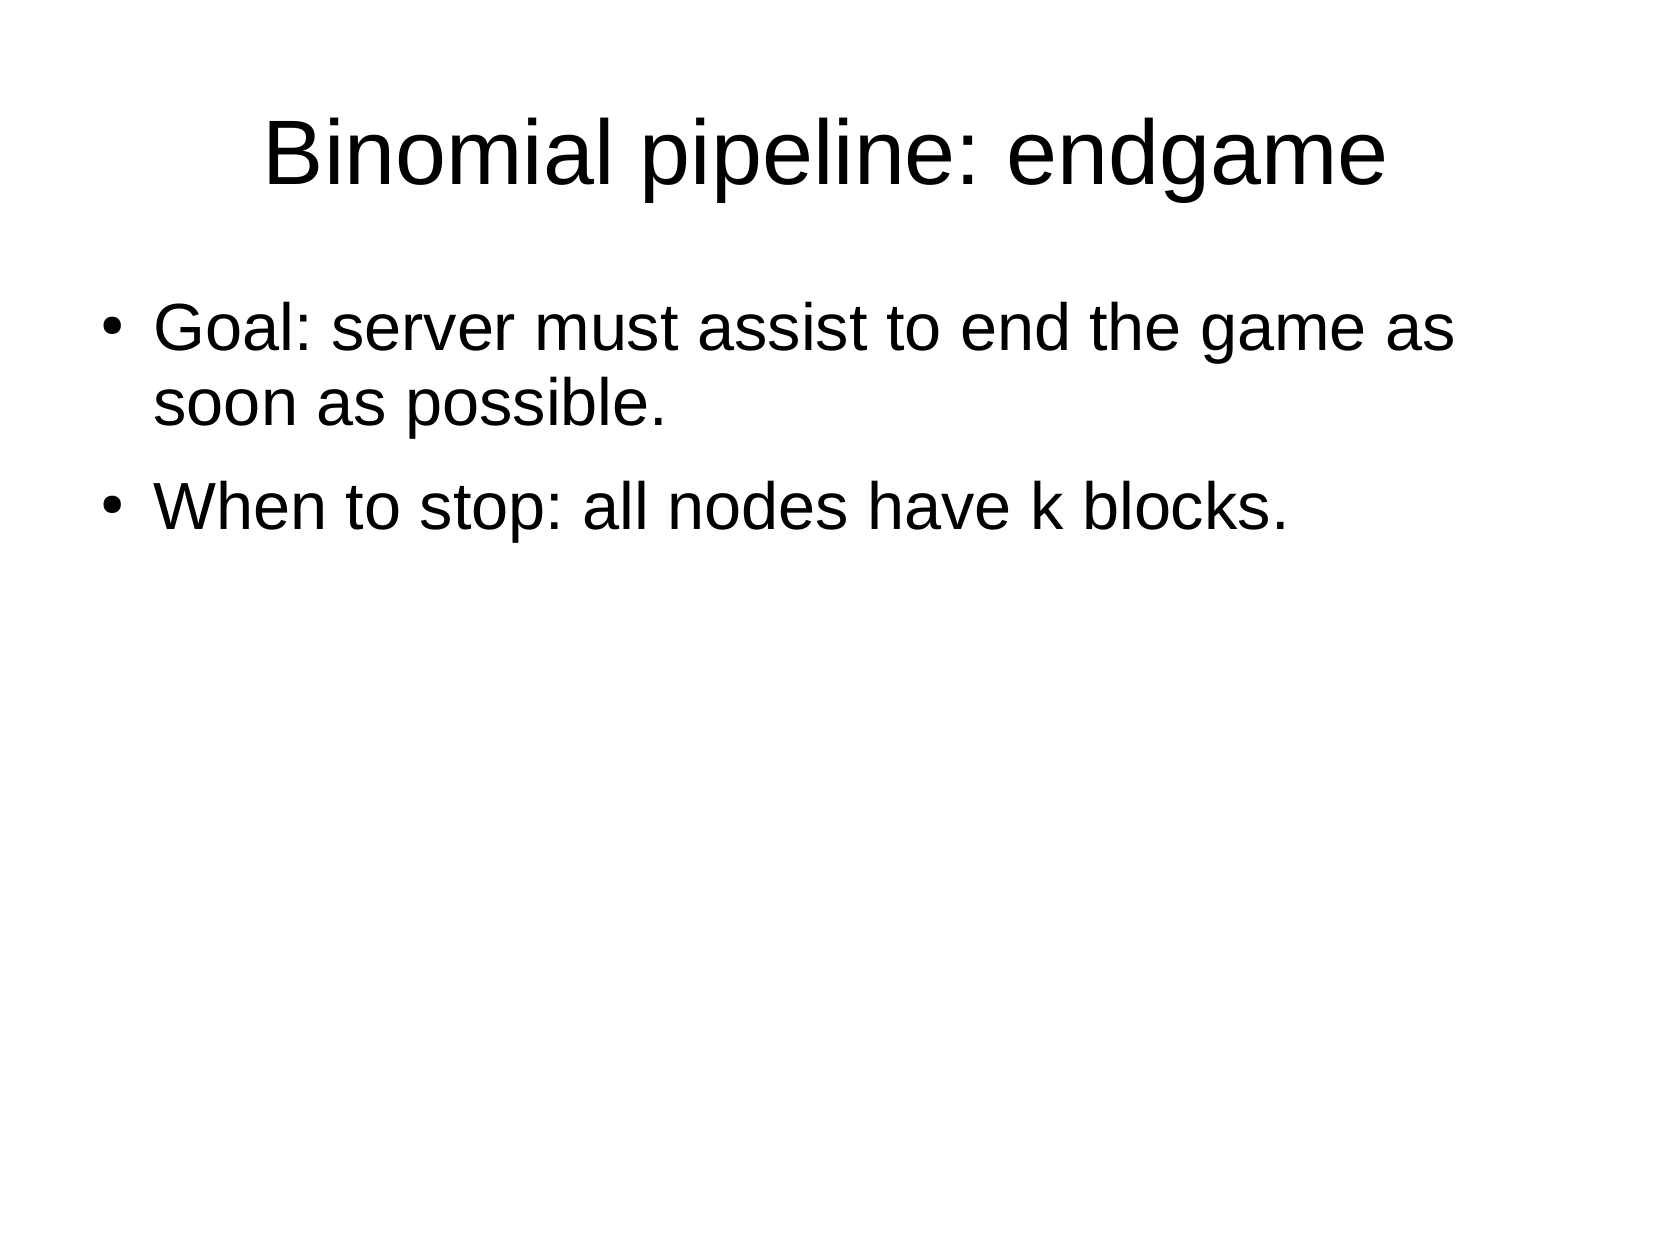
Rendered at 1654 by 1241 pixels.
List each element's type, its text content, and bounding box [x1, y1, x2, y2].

title Binomial pipeline: endgame [82, 49, 1571, 257]
list Goal: server must assist to end the game as soon as possible. When to stop: all nodes have k blocks. [82, 290, 1571, 1010]
